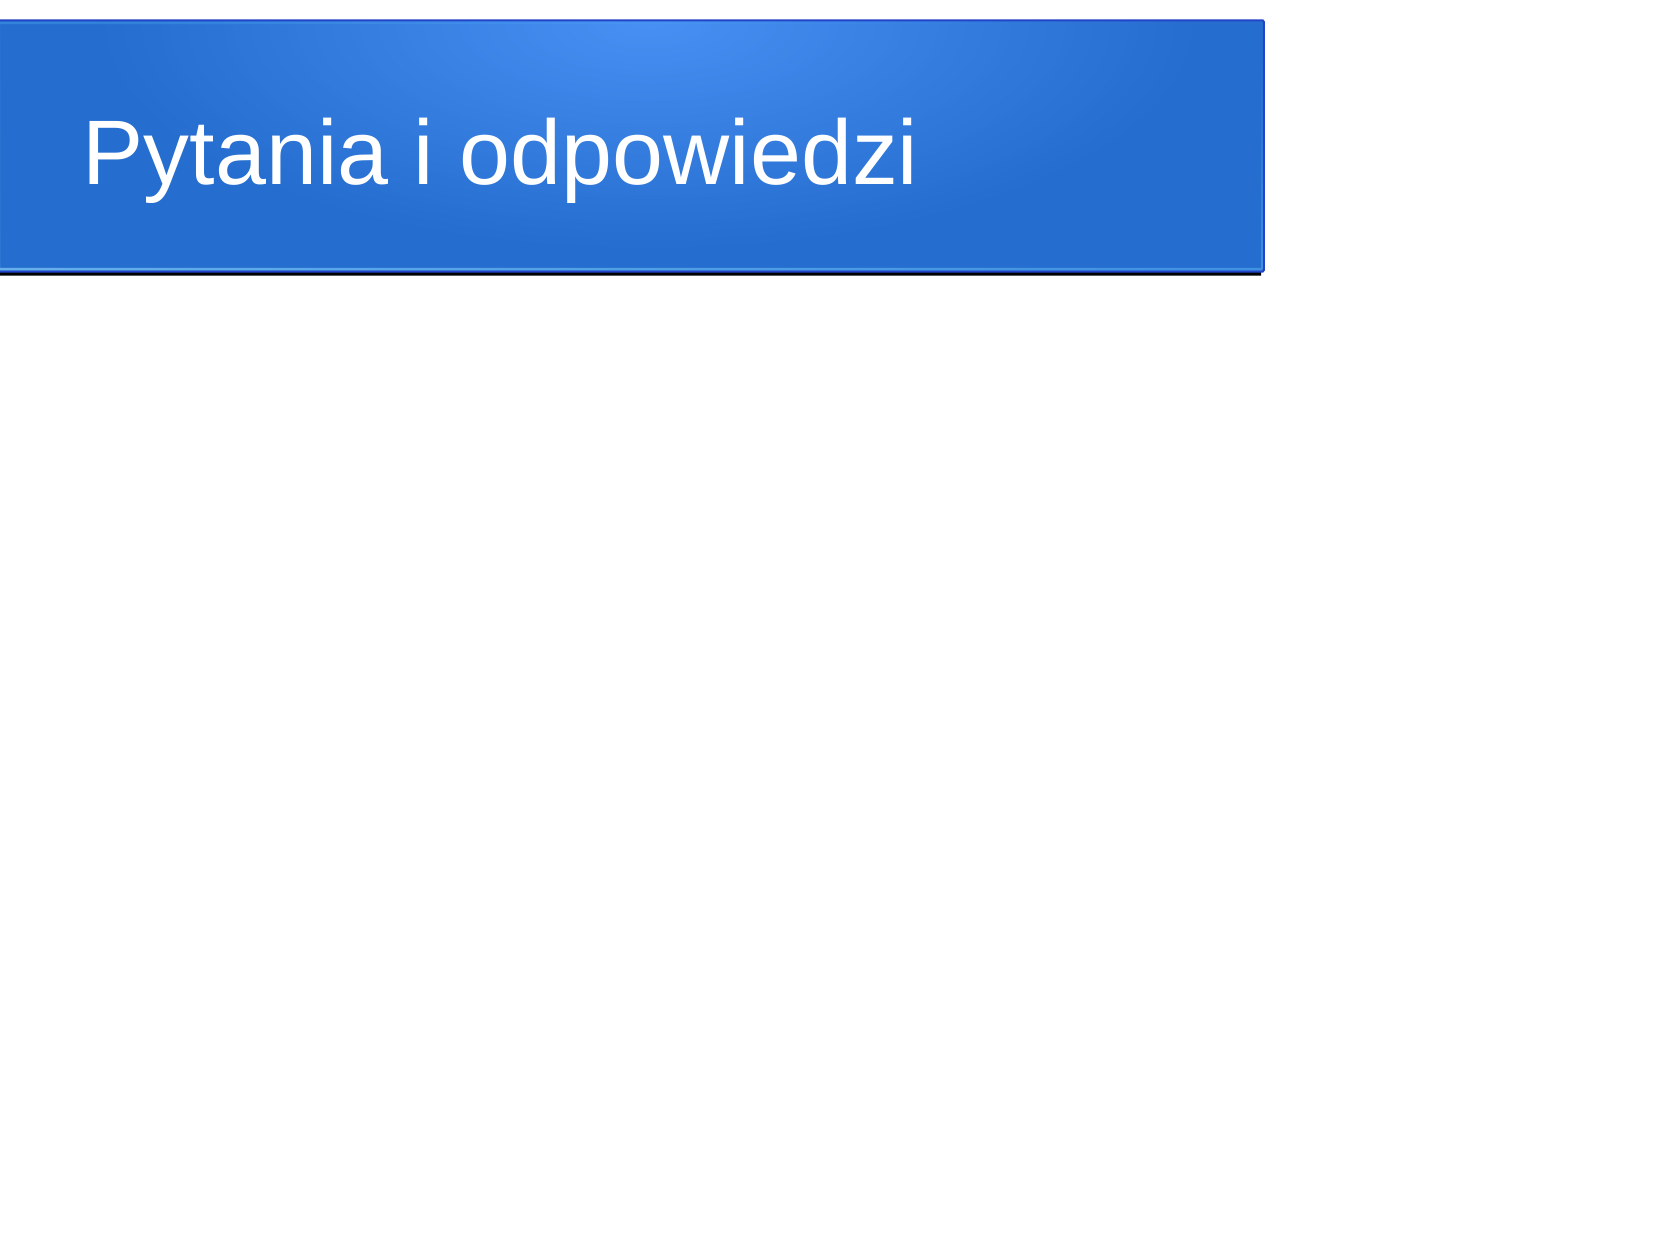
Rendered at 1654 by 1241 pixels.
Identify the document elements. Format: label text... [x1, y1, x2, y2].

title Pytania i odpowiedzi [82, 49, 1250, 257]
